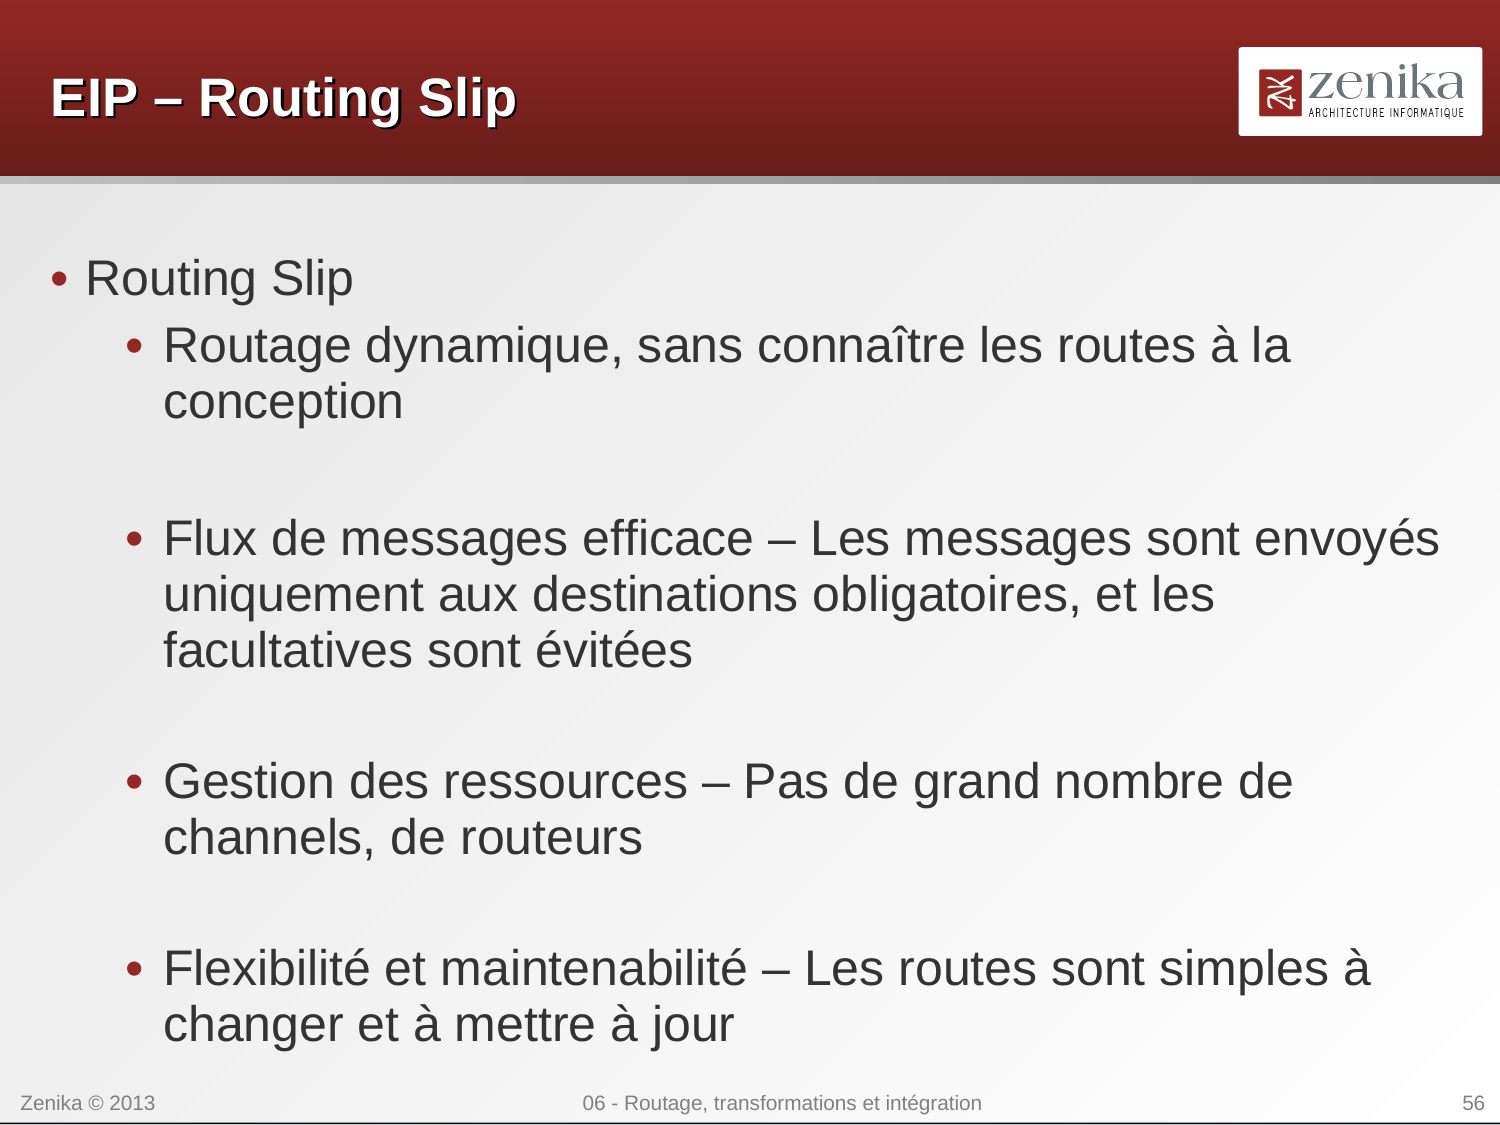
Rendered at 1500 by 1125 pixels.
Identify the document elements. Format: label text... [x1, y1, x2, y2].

list Routing Slip Routage dynamique, sans connaître les routes à la conception Flux de messages efficace – Les messages sont envoyés uniquement aux destinations obligatoires, et les facultatives sont évitées Gestion des ressources – Pas de grand nombre de channels, de routeurs Flexibilité et maintenabilité – Les routes sont simples à changer et à mettre à jour [50, 250, 1477, 1064]
title EIP – Routing Slip [50, 22, 1206, 172]
picture [1257, 58, 1464, 125]
